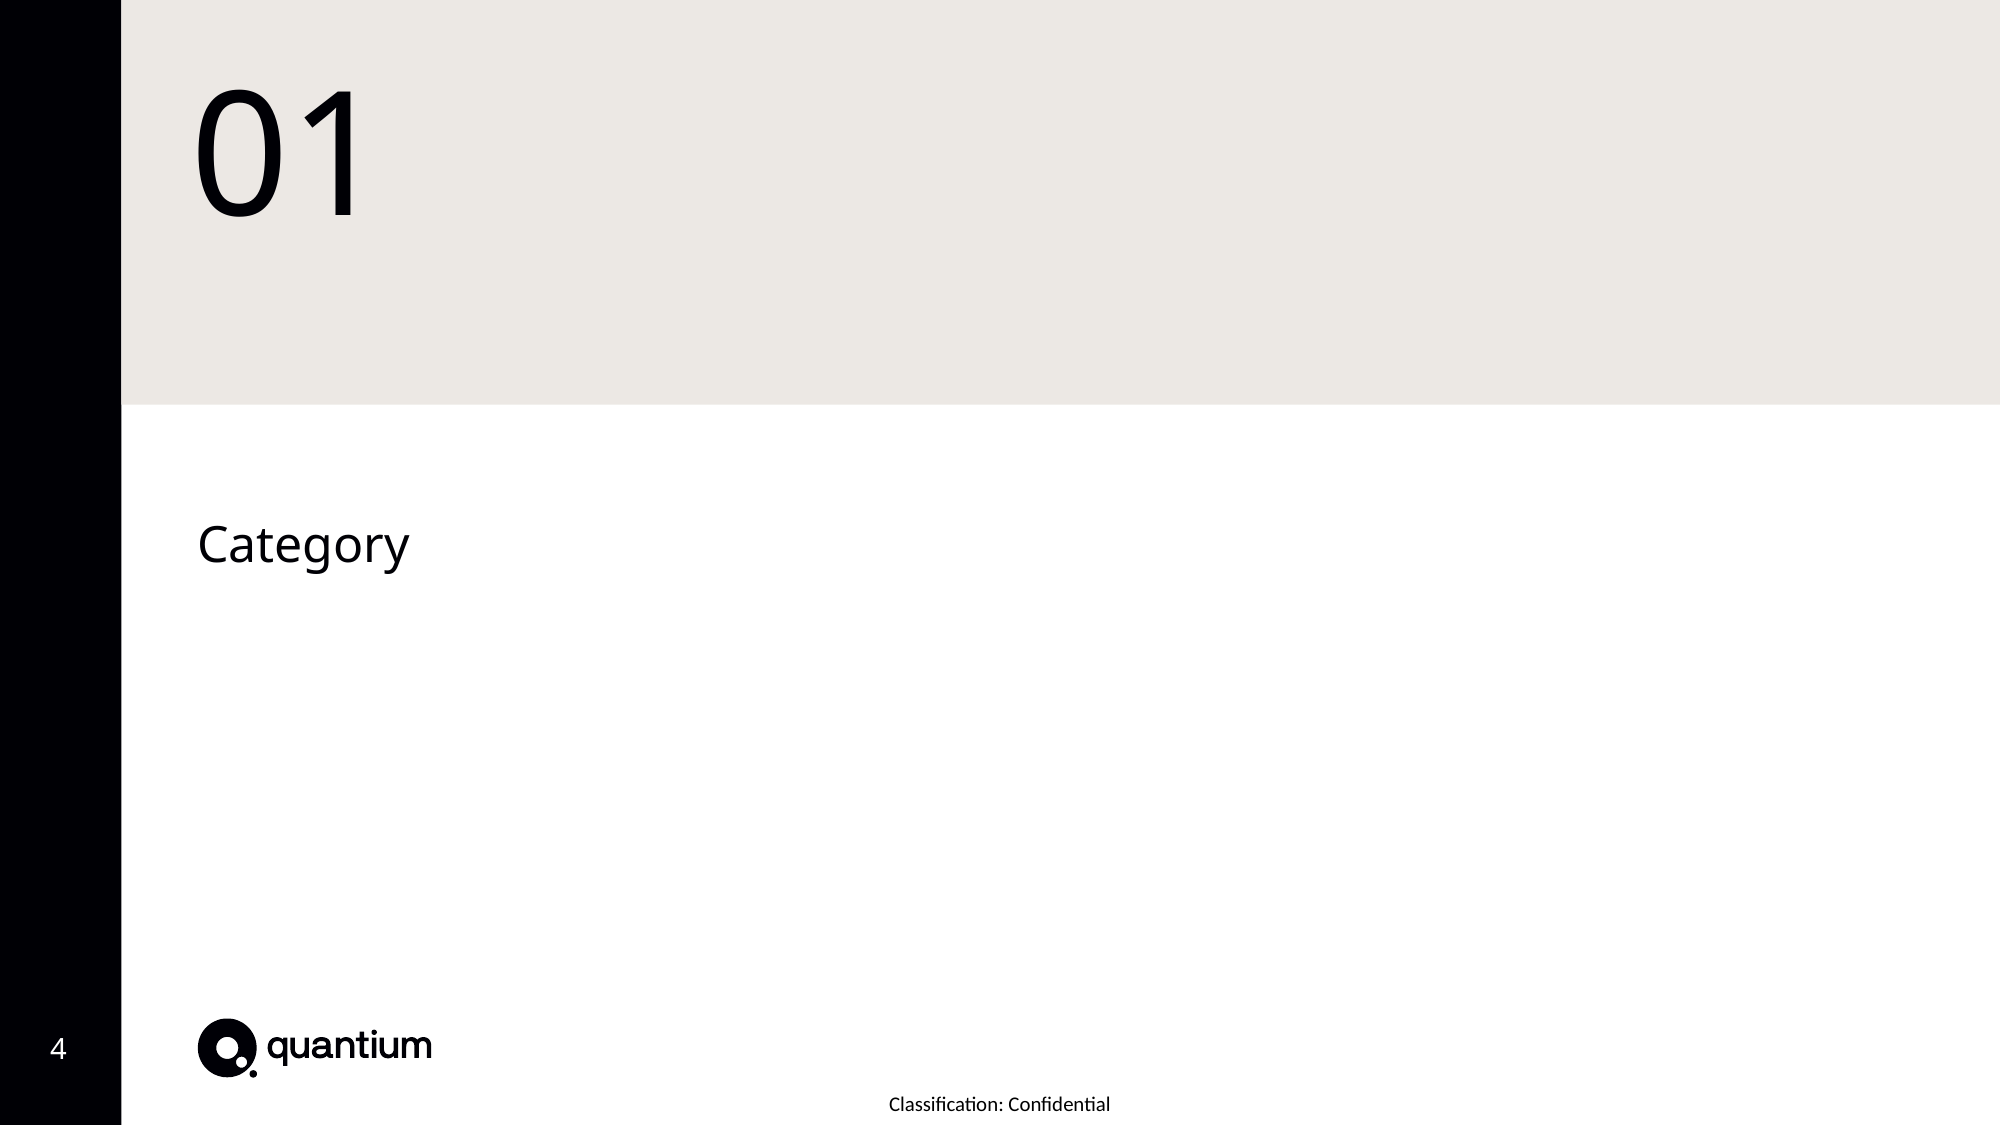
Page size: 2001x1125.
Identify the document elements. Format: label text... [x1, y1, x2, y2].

list Category [197, 512, 1103, 925]
title 01 [190, 65, 569, 225]
